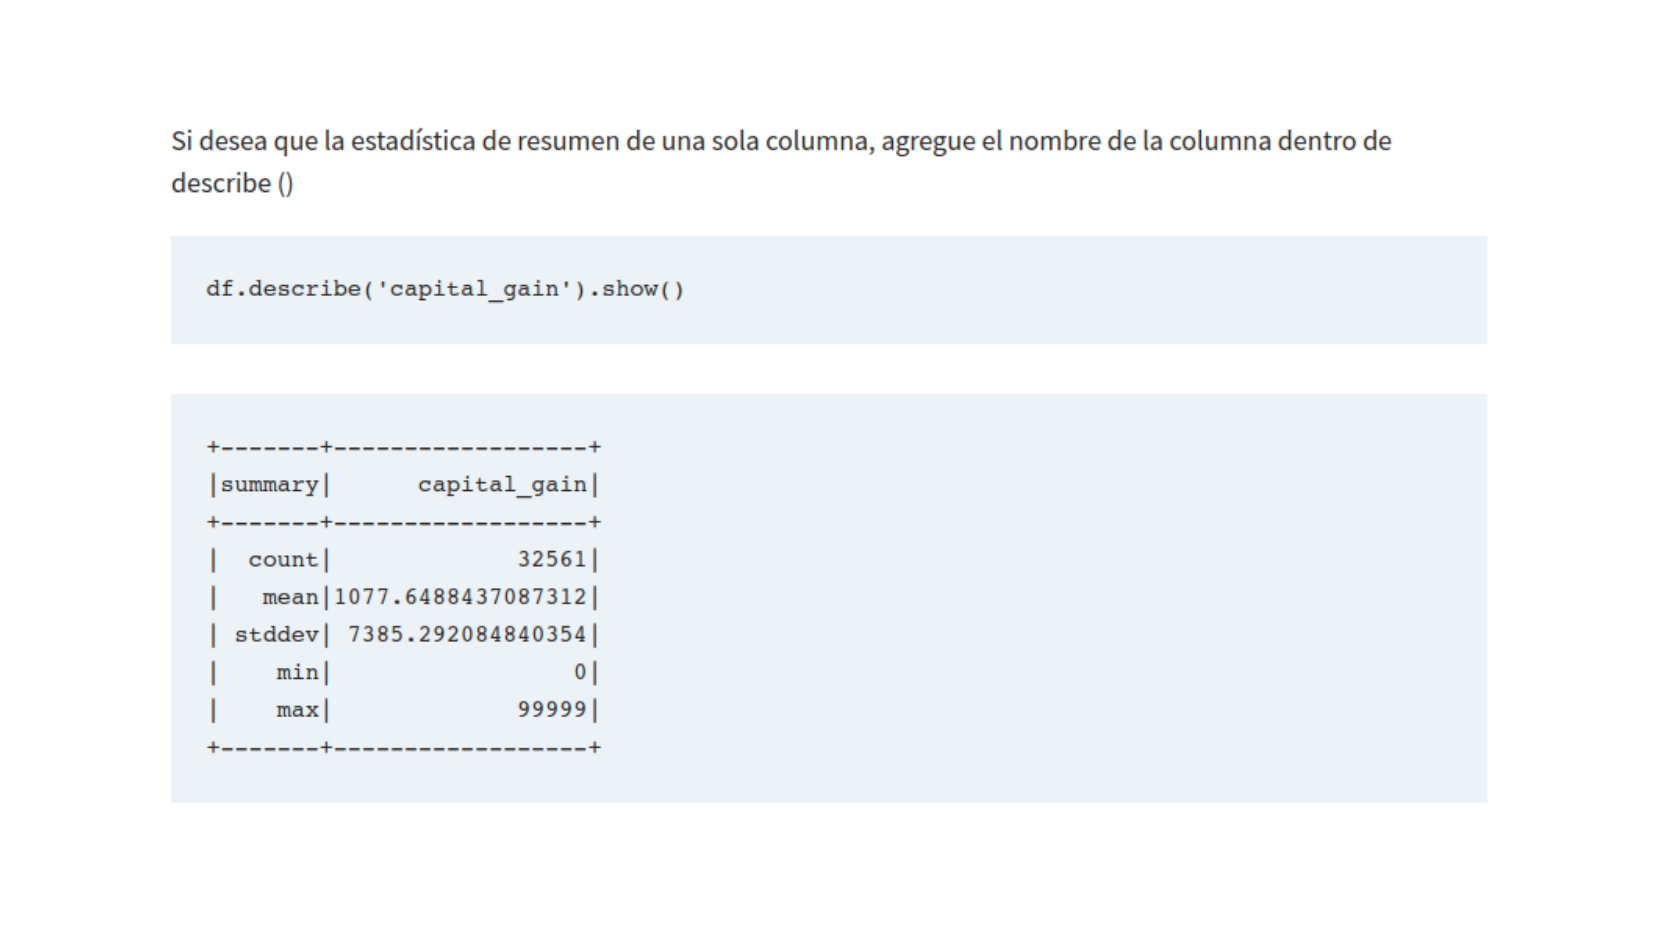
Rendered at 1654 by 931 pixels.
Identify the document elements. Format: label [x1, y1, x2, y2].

picture [137, 94, 1522, 836]
